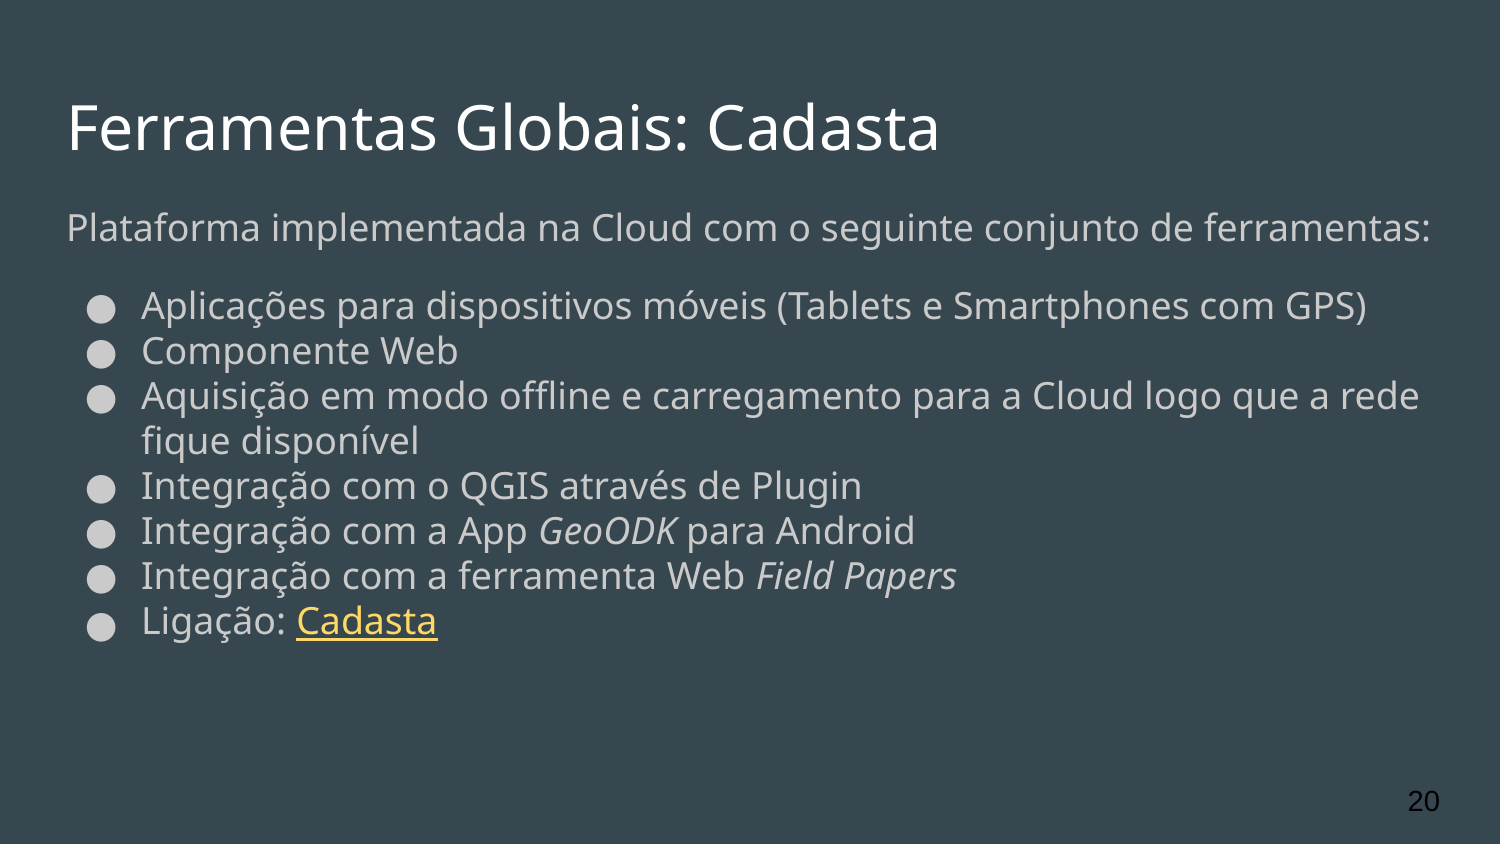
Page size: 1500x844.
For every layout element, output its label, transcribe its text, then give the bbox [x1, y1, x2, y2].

slide_number <number> [1392, 767, 1483, 833]
title Ferramentas Globais: Cadasta [51, 72, 1449, 167]
list Plataforma implementada na Cloud com o seguinte conjunto de ferramentas: Aplicações para dispositivos móveis (Tablets e Smartphones com GPS) Componente Web Aquisição em modo offline e carregamento para a Cloud logo que a rede fique disponível Integração com o QGIS através de Plugin Integração com a App GeoODK para Android Integração com a ferramenta Web Field Papers Ligação: Cadasta [51, 189, 1449, 750]
